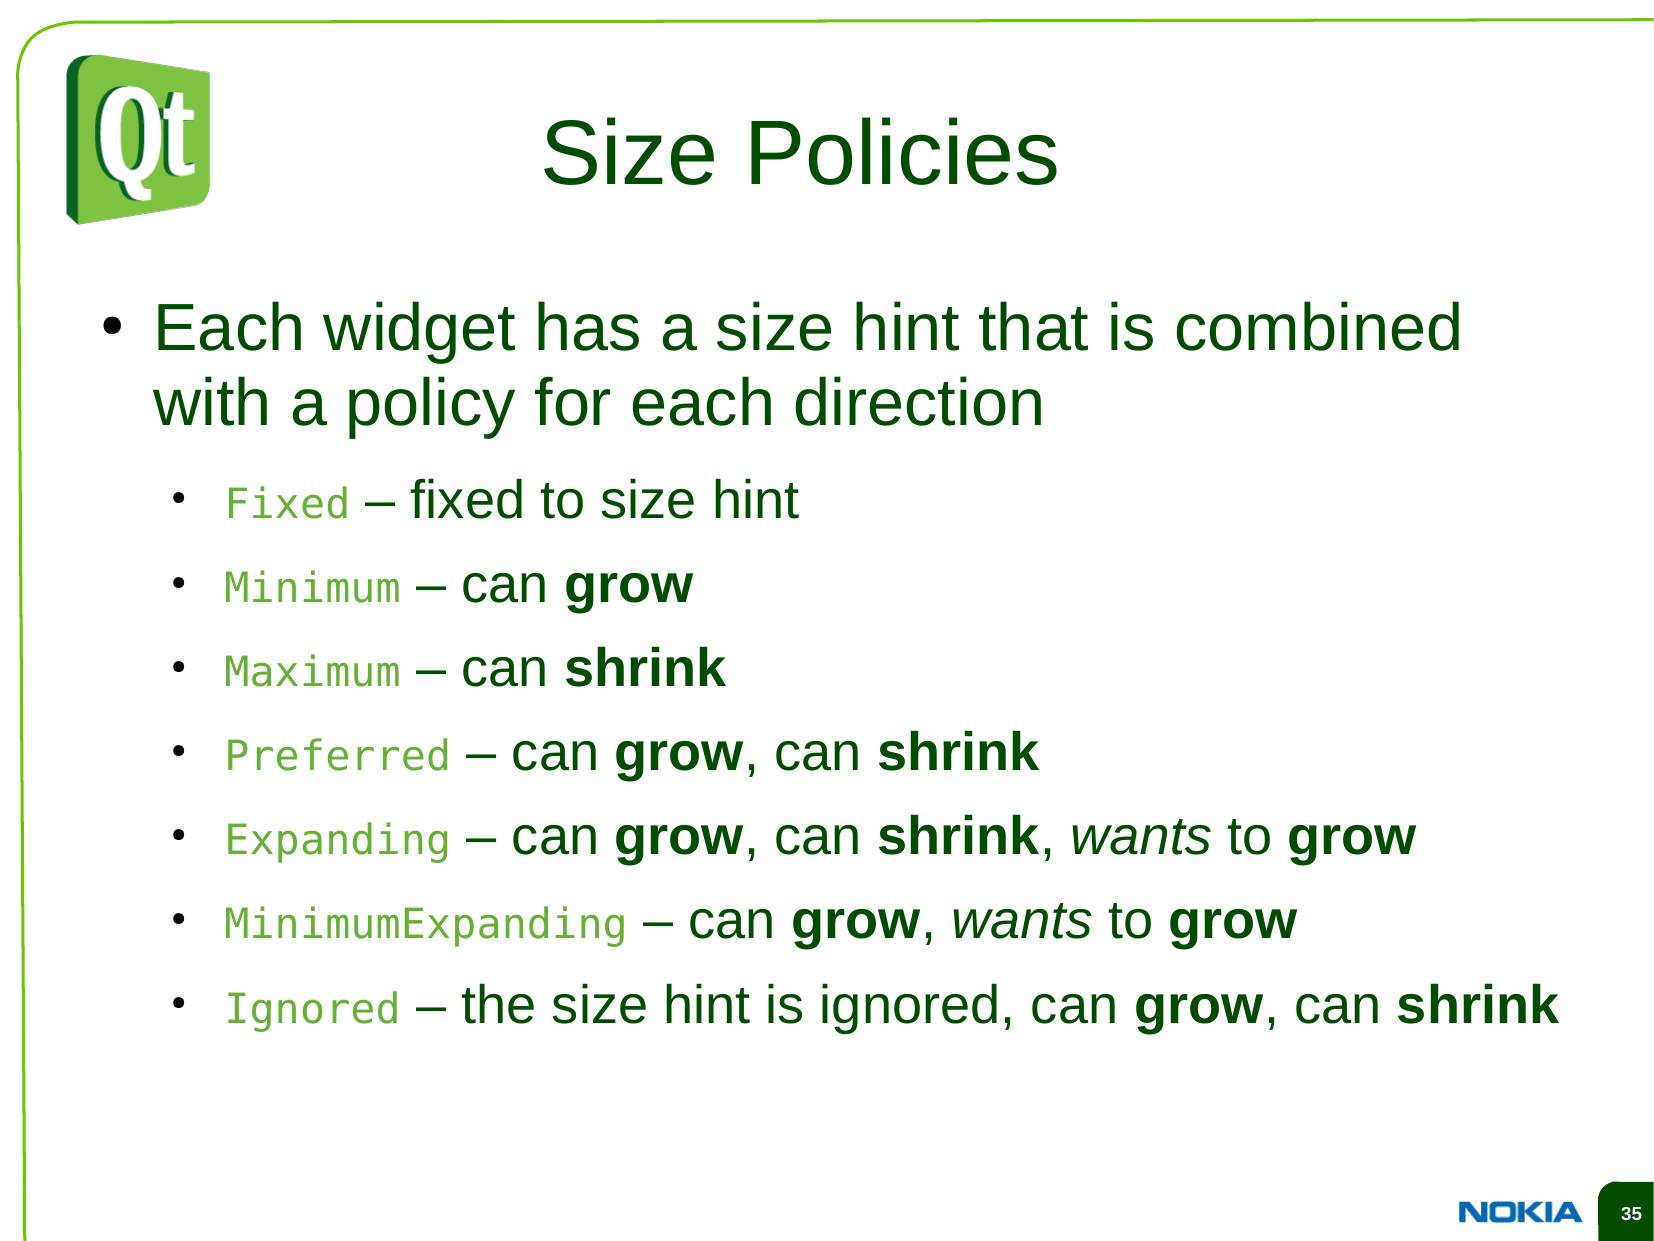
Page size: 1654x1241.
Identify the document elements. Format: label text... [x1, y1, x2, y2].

title Size Policies [263, 49, 1339, 257]
picture [66, 55, 210, 225]
picture [1459, 1201, 1583, 1223]
list Each widget has a size hint that is combined with a policy for each direction Fixed – fixed to size hint Minimum – can grow Maximum – can shrink Preferred – can grow, can shrink Expanding – can grow, can shrink, wants to grow MinimumExpanding – can grow, wants to grow Ignored – the size hint is ignored, can grow, can shrink [82, 290, 1625, 1094]
